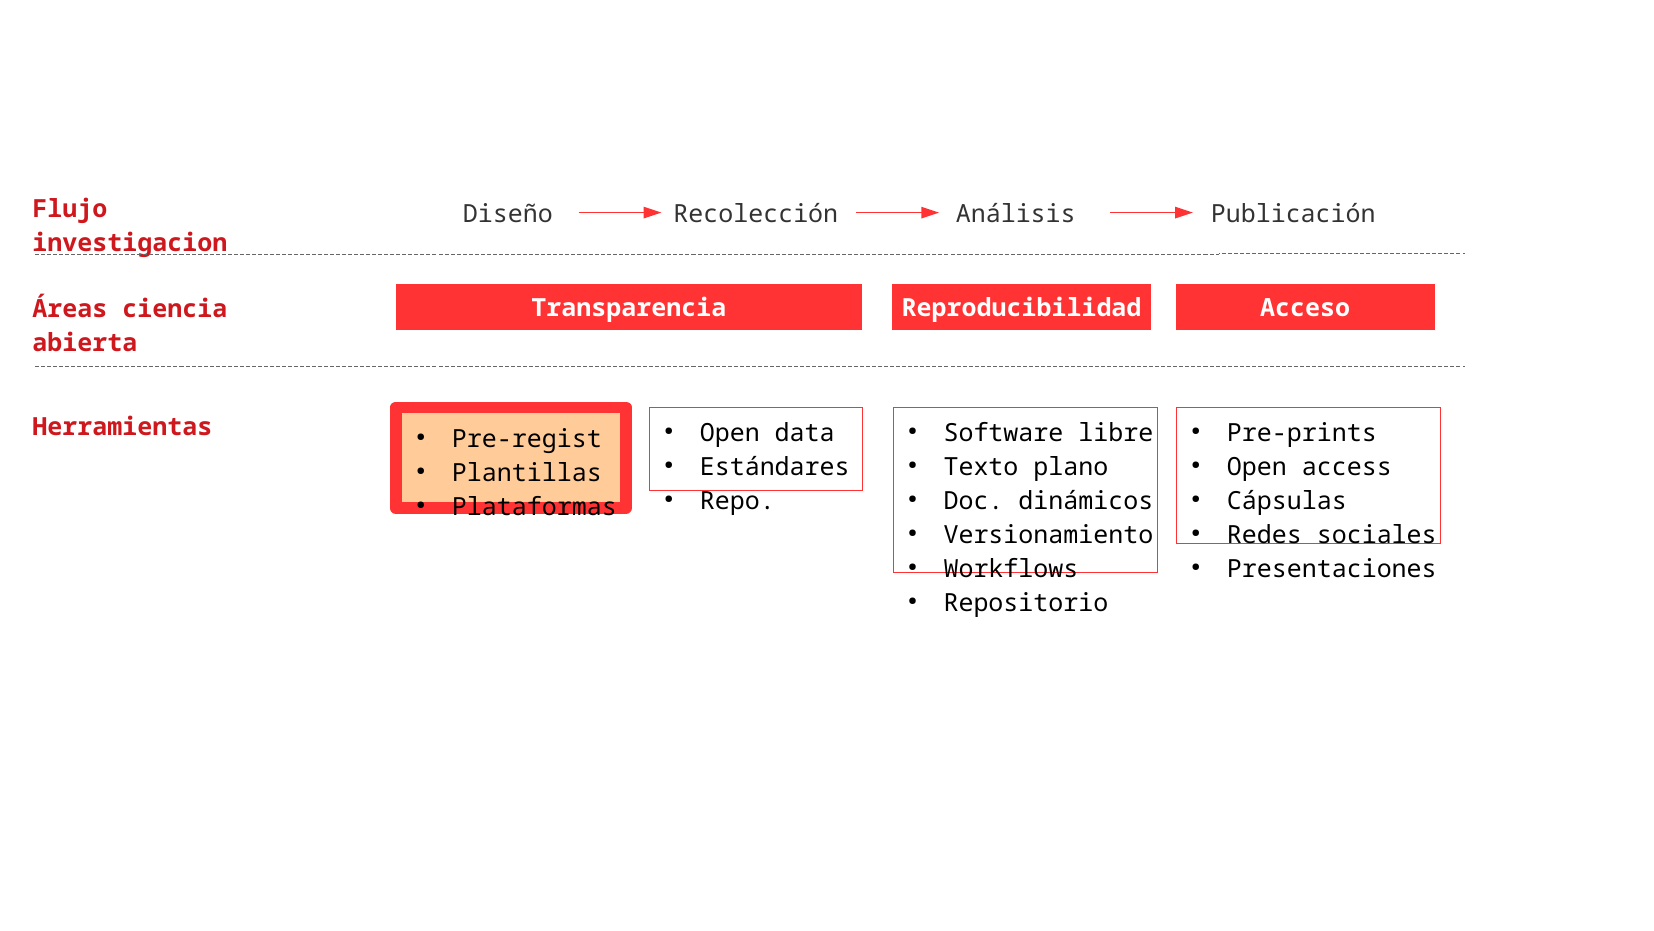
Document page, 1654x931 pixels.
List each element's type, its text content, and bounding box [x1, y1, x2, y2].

text_box Recolección [643, 188, 869, 237]
text_box Publicación [1181, 188, 1406, 237]
text_box Diseño [395, 188, 621, 237]
text_box Software libre Texto plano Doc. dinámicos Versionamiento Workflows Repositorio [893, 407, 1158, 573]
text_box Pre-prints Open access Cápsulas Redes sociales Presentaciones [1176, 407, 1441, 544]
text_box Herramientas [17, 401, 331, 483]
text_box Flujo investigacion [17, 183, 302, 231]
text_box Open data Estándares Repo. [649, 407, 863, 491]
text_box Áreas ciencia abierta [17, 283, 331, 364]
text_box Reproducibilidad [891, 283, 1152, 331]
text_box Análisis [903, 188, 1128, 237]
text_box Acceso [1175, 283, 1436, 331]
text_box Transparencia [395, 283, 863, 331]
text_box Pre-regist Plantillas Plataformas [395, 407, 626, 508]
